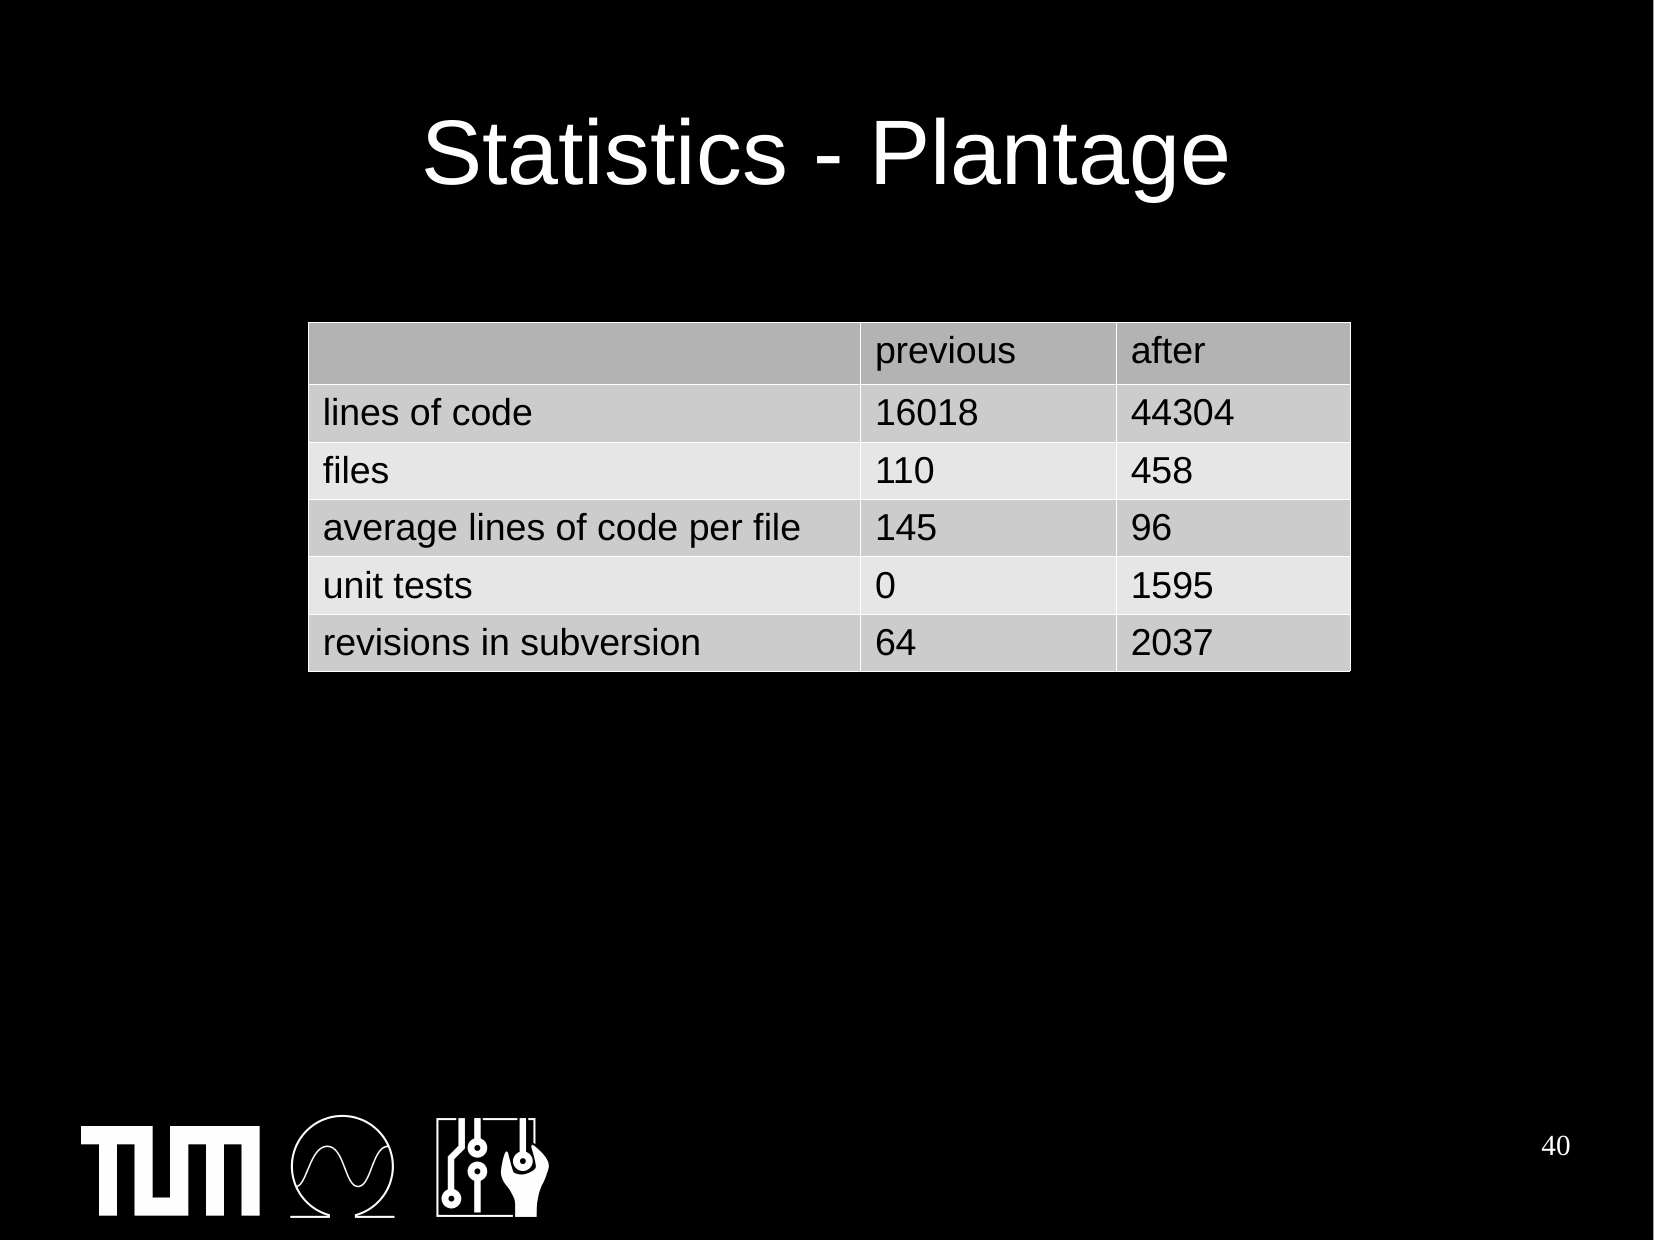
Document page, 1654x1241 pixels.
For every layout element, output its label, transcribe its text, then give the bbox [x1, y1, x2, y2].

picture [283, 1108, 402, 1227]
table_cell average lines of code per file [309, 500, 860, 556]
table_cell lines of code [309, 385, 860, 442]
table_cell 110 [861, 443, 1116, 499]
table_cell 2037 [1117, 615, 1350, 671]
table_cell files [309, 443, 860, 499]
table_cell 145 [861, 500, 1116, 556]
table_header after [1117, 323, 1350, 384]
table_header previous [861, 323, 1116, 384]
table_cell 1595 [1117, 557, 1350, 614]
table_cell 64 [861, 615, 1116, 671]
picture [425, 1108, 554, 1227]
table_cell 458 [1117, 443, 1350, 499]
title Statistics - Plantage [82, 49, 1571, 257]
table_cell 44304 [1117, 385, 1350, 442]
table_cell 0 [861, 557, 1116, 614]
picture [63, 1108, 272, 1227]
table_header [309, 323, 860, 384]
table_cell 16018 [861, 385, 1116, 442]
table_cell 96 [1117, 500, 1350, 556]
table_cell unit tests [309, 557, 860, 614]
table_cell revisions in subversion [309, 615, 860, 671]
